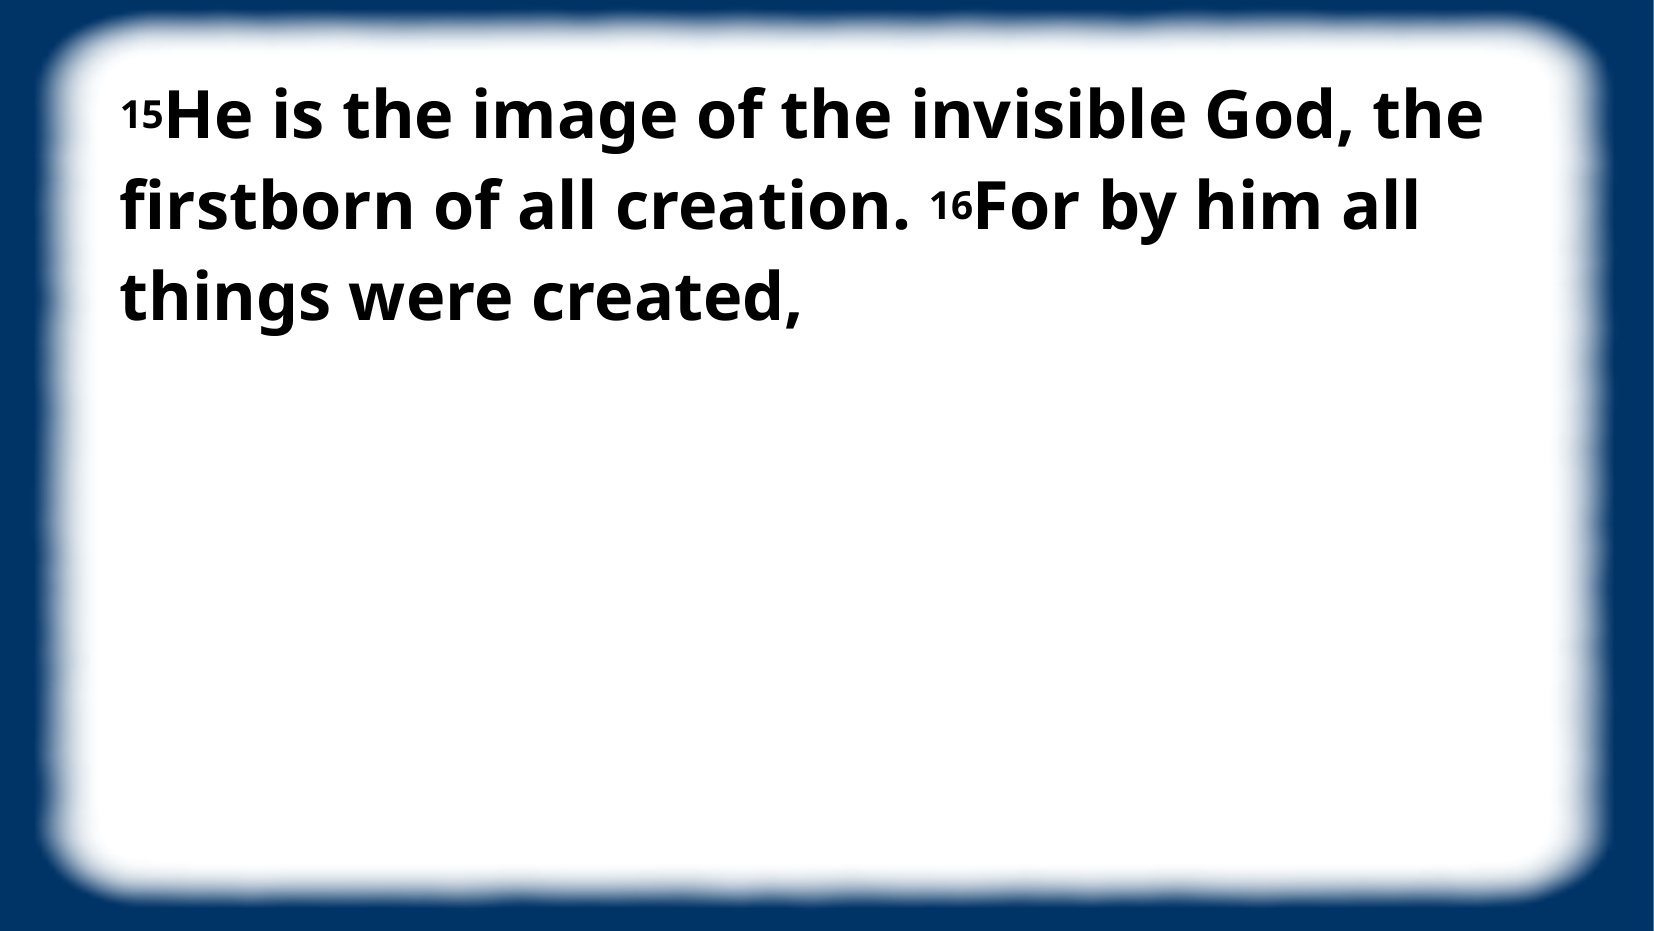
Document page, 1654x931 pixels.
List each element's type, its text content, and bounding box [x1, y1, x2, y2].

picture [0, 0, 1654, 931]
text_box 15He is the image of the invisible God, the firstborn of all creation. 16For by him all things were created, [105, 60, 1546, 342]
